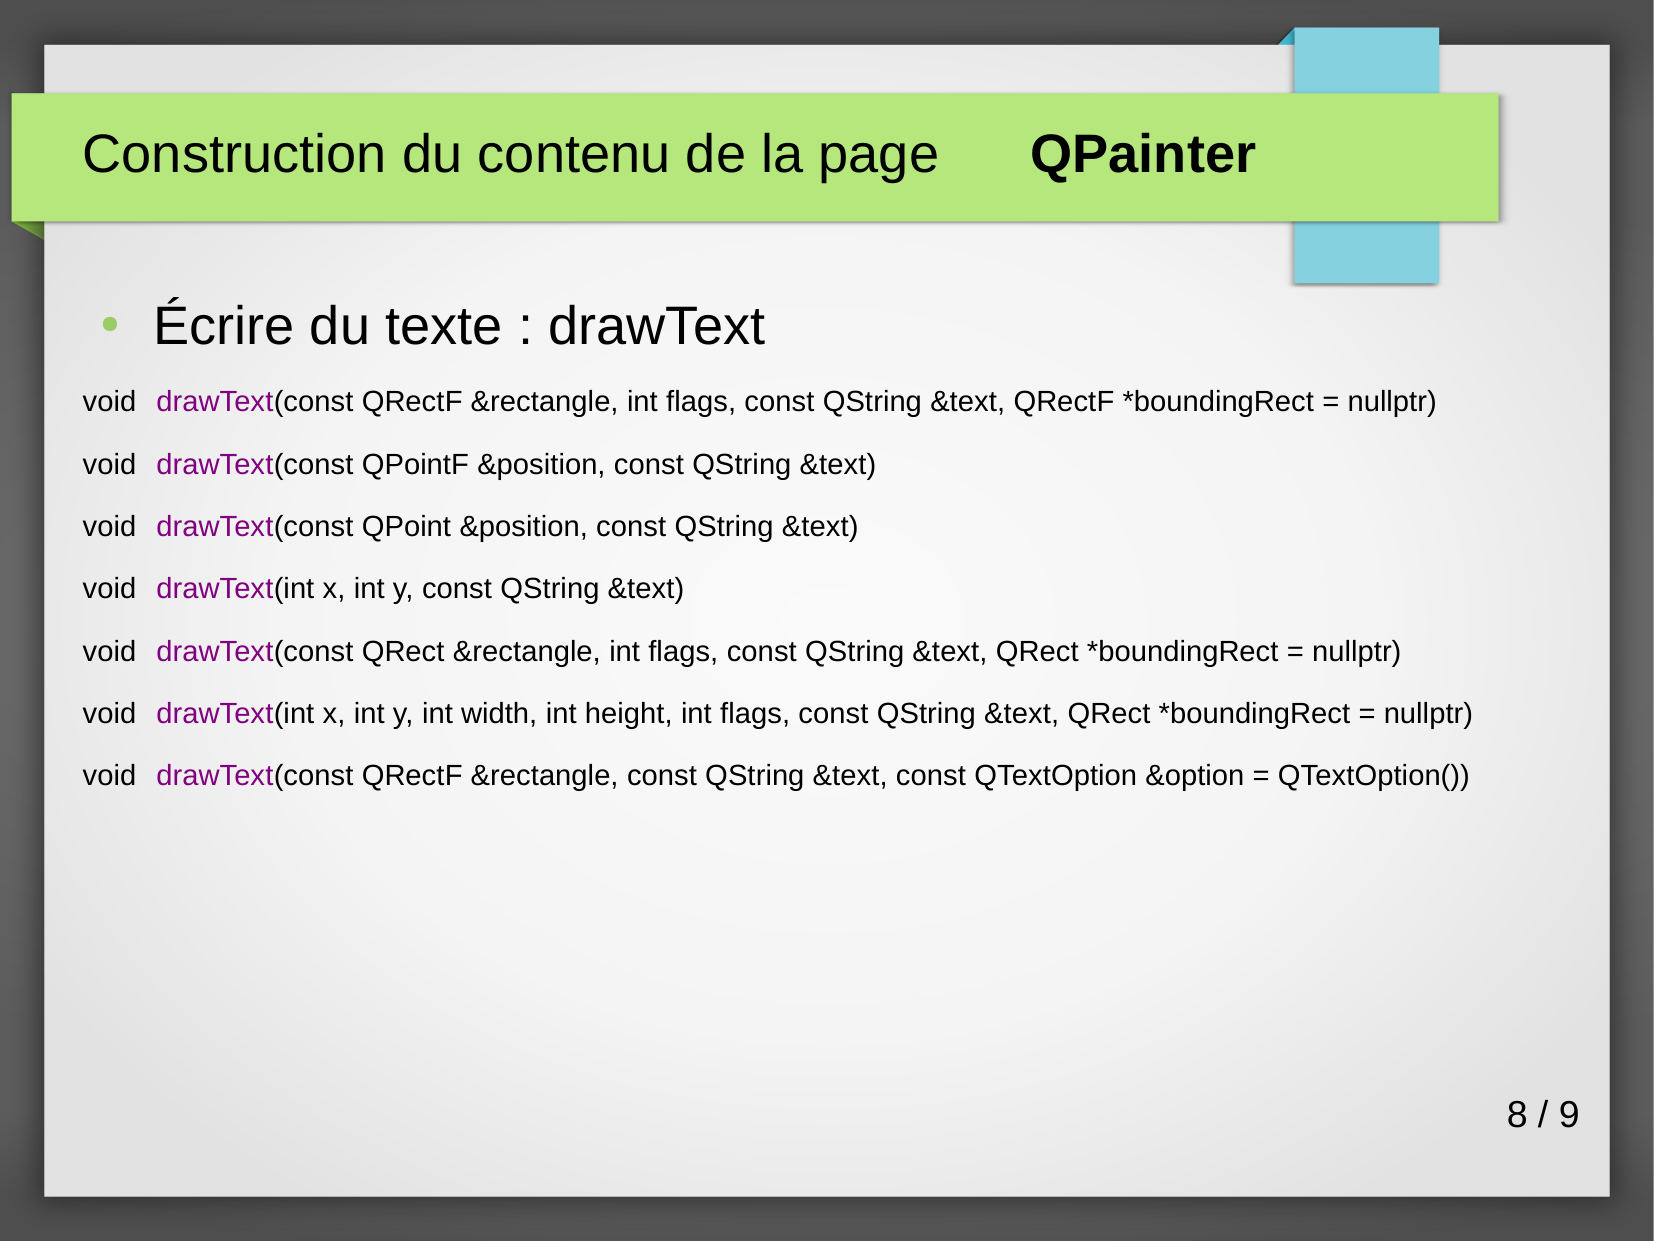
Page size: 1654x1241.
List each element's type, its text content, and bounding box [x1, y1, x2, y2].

picture [0, 0, 1654, 1241]
title Construction du contenu de la page QPainter [82, 94, 1264, 213]
list Écrire du texte : drawText void drawText(const QRectF &rectangle, int flags, const QString &text, QRectF *boundingRect = nullptr) void drawText(const QPointF &position, const QString &text) void drawText(const QPoint &position, const QString &text) void drawText(int x, int y, const QString &text) void drawText(const QRect &rectangle, int flags, const QString &text, QRect *boundingRect = nullptr) void drawText(int x, int y, int width, int height, int flags, const QString &text, QRect *boundingRect = nullptr) void drawText(const QRectF &rectangle, const QString &text, const QTextOption &option = QTextOption()) [82, 295, 1571, 1015]
